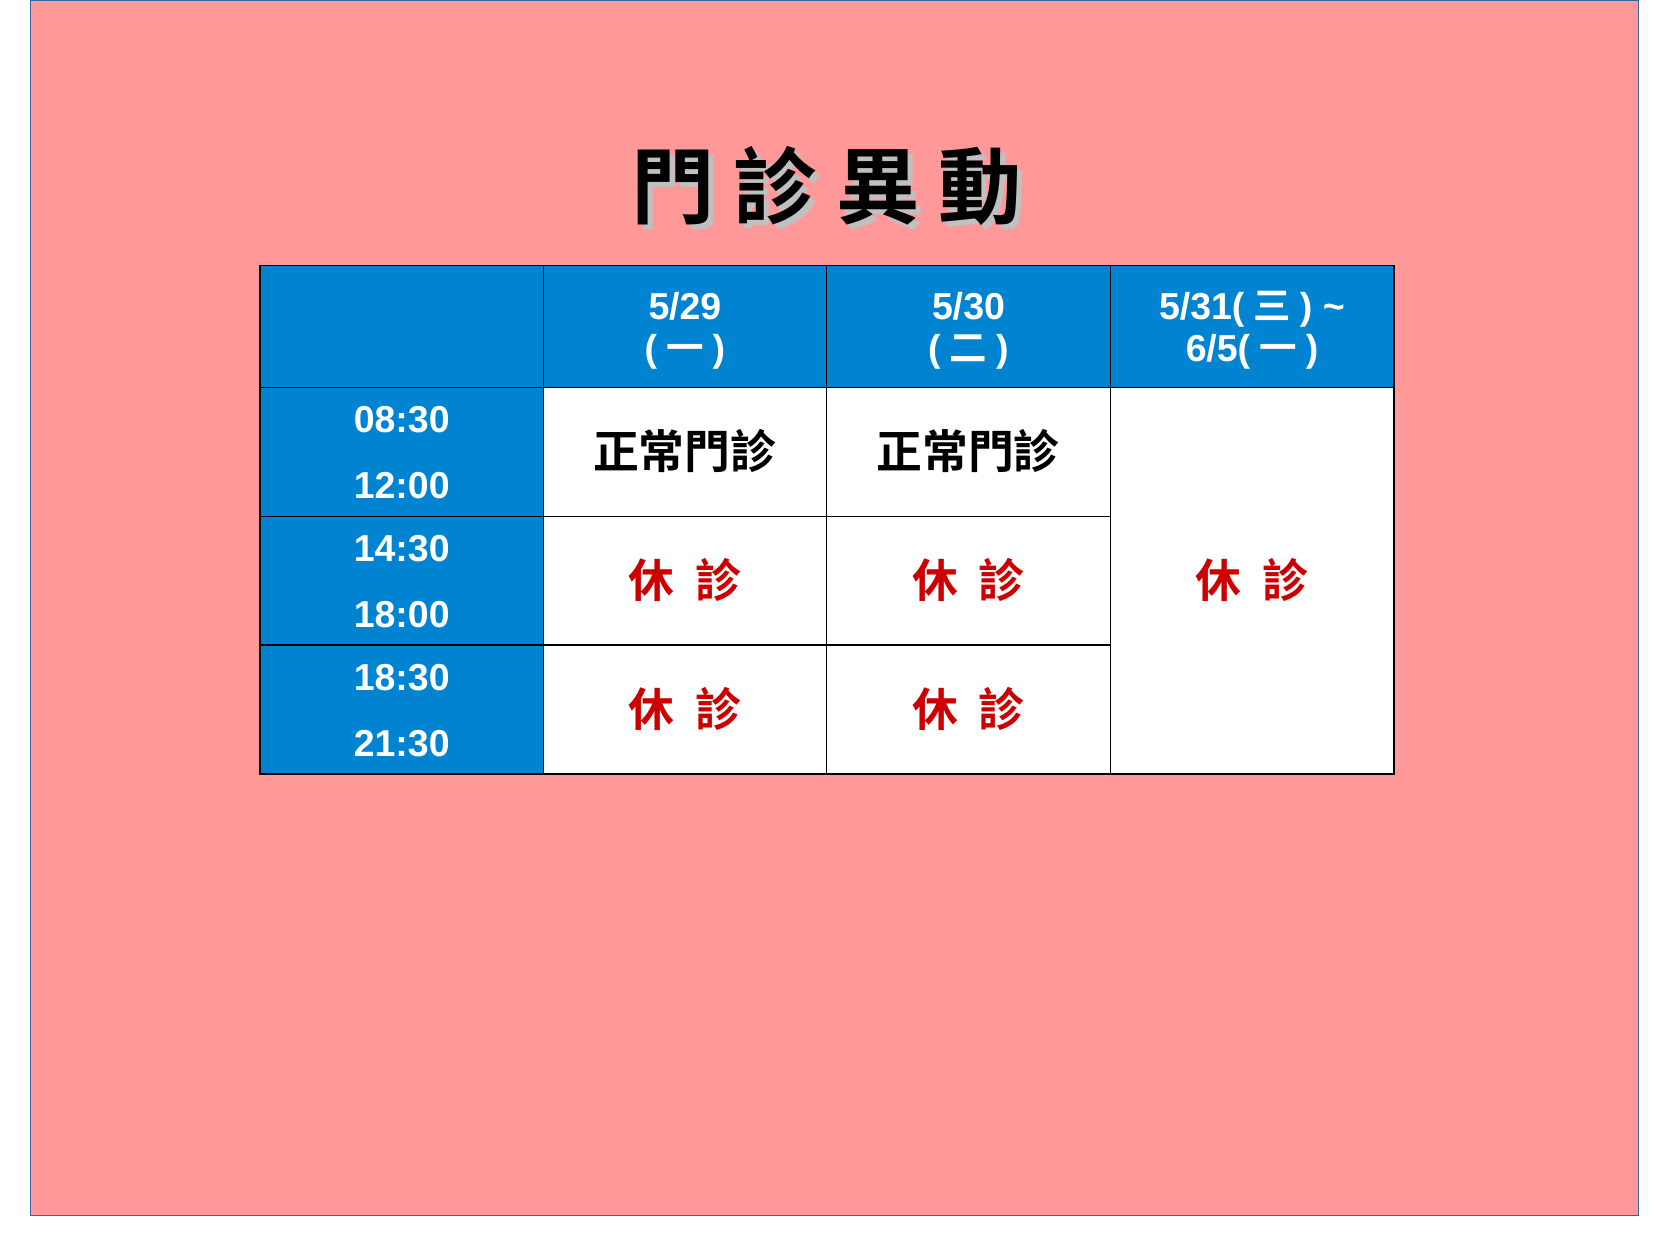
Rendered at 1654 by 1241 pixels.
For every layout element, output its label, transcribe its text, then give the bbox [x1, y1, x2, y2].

table_cell 休 診 [544, 646, 826, 773]
table_cell 休 診 [827, 517, 1110, 644]
table_cell 正常門診 [544, 388, 826, 516]
table_header 5/29 (一) [544, 266, 826, 387]
text_box [30, 0, 1639, 1216]
title 門 診 異 動 [259, 112, 1394, 261]
table_cell 休 診 [827, 646, 1110, 773]
table_cell 08:30 12:00 [261, 388, 543, 516]
table_cell 休 診 [544, 517, 826, 644]
table_header [261, 266, 543, 387]
table_cell 正常門診 [827, 388, 1110, 516]
table_cell 18:30 21:30 [261, 646, 543, 773]
table_cell 休 診 [1111, 388, 1393, 773]
table_header 5/30 (二) [827, 266, 1110, 387]
table_header 5/31(三) ~ 6/5(一) [1111, 266, 1393, 387]
table_cell 14:30 18:00 [261, 517, 543, 644]
